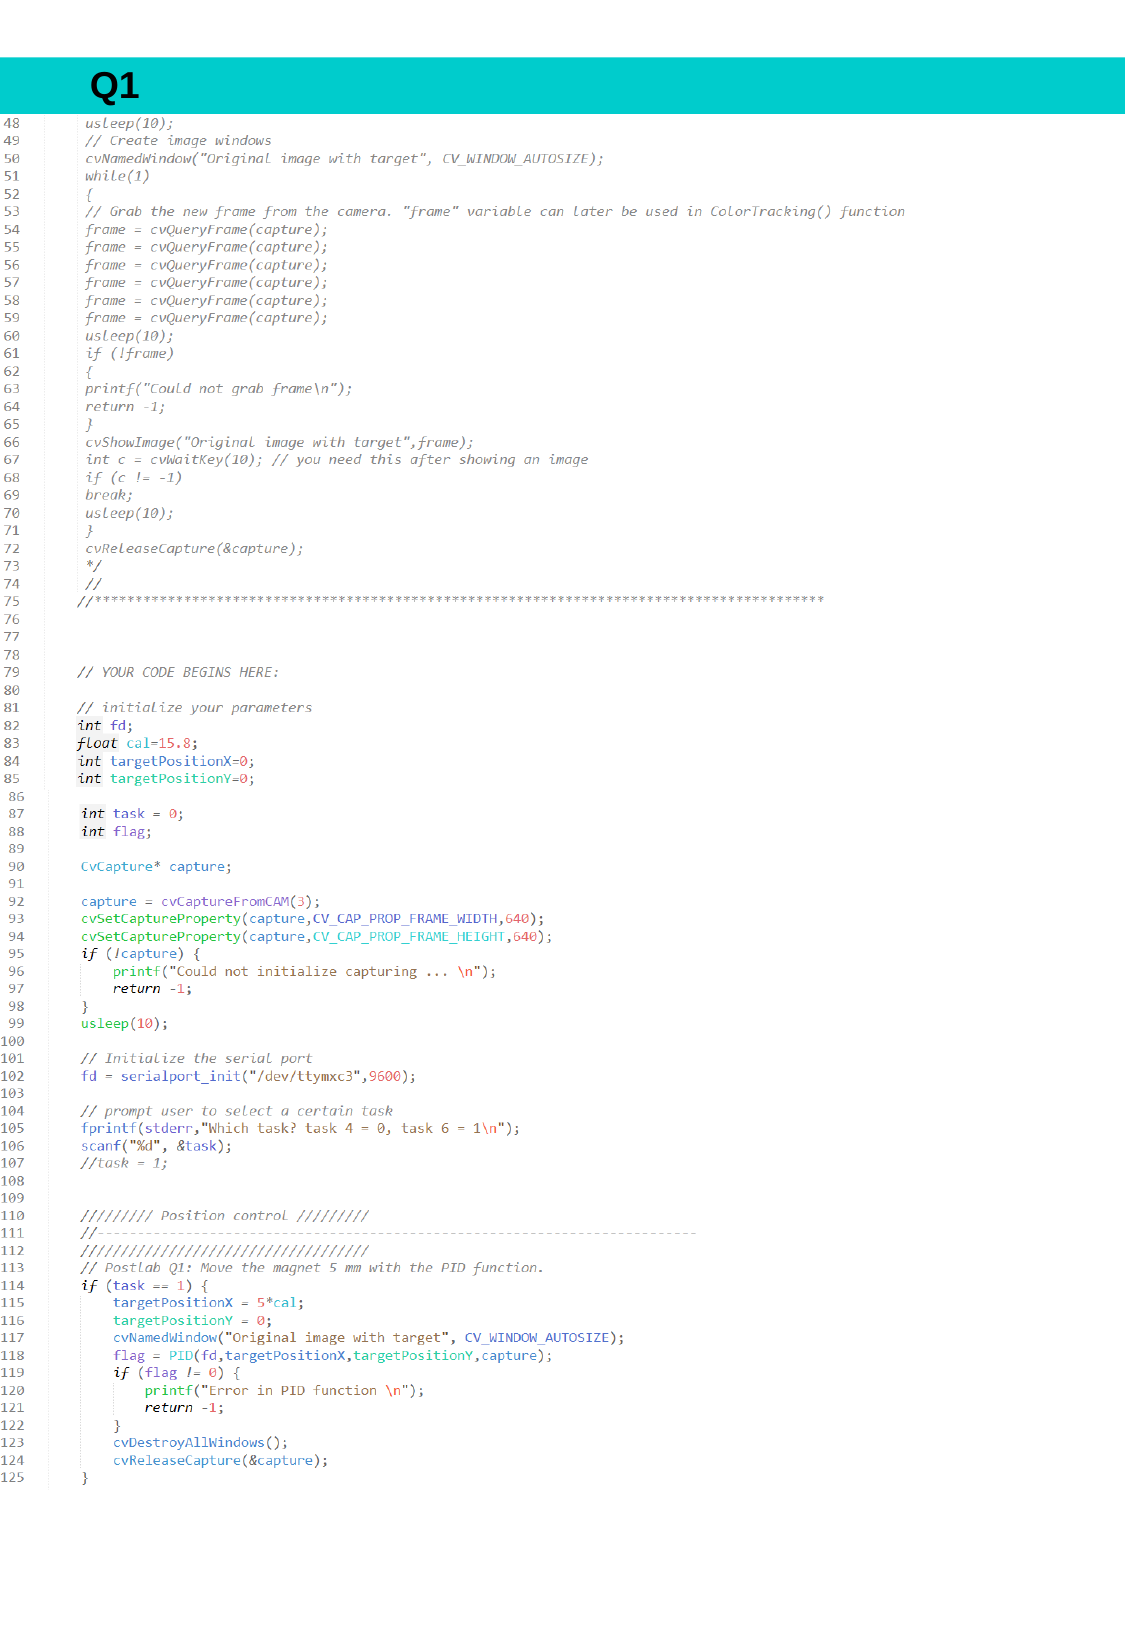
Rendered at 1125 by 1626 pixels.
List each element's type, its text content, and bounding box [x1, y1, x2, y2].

picture [0, 114, 1125, 1490]
text_box Q1 [0, 57, 1125, 114]
